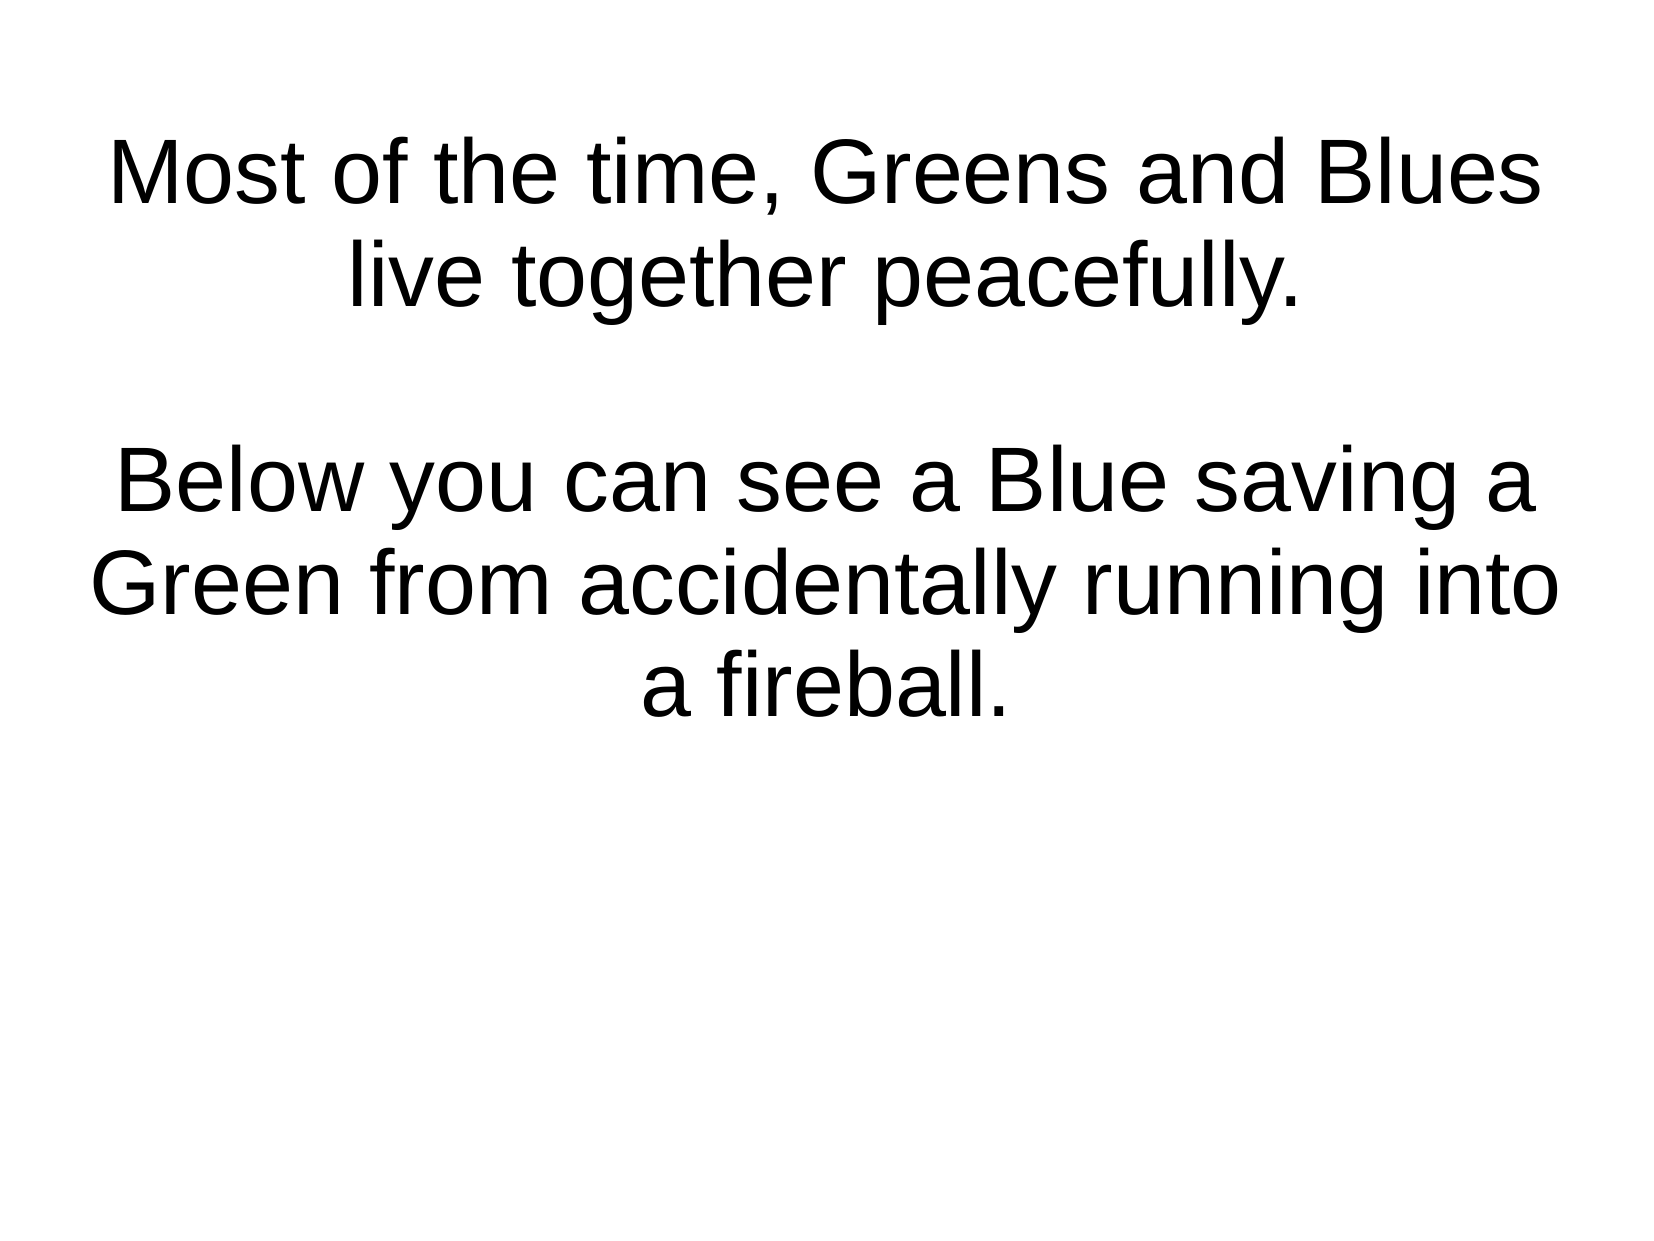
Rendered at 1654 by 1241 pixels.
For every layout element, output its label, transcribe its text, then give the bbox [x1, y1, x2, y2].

title Most of the time, Greens and Blues live together peacefully. Below you can see a Blue saving a Green from accidentally running into a fireball. [82, 121, 1571, 1126]
